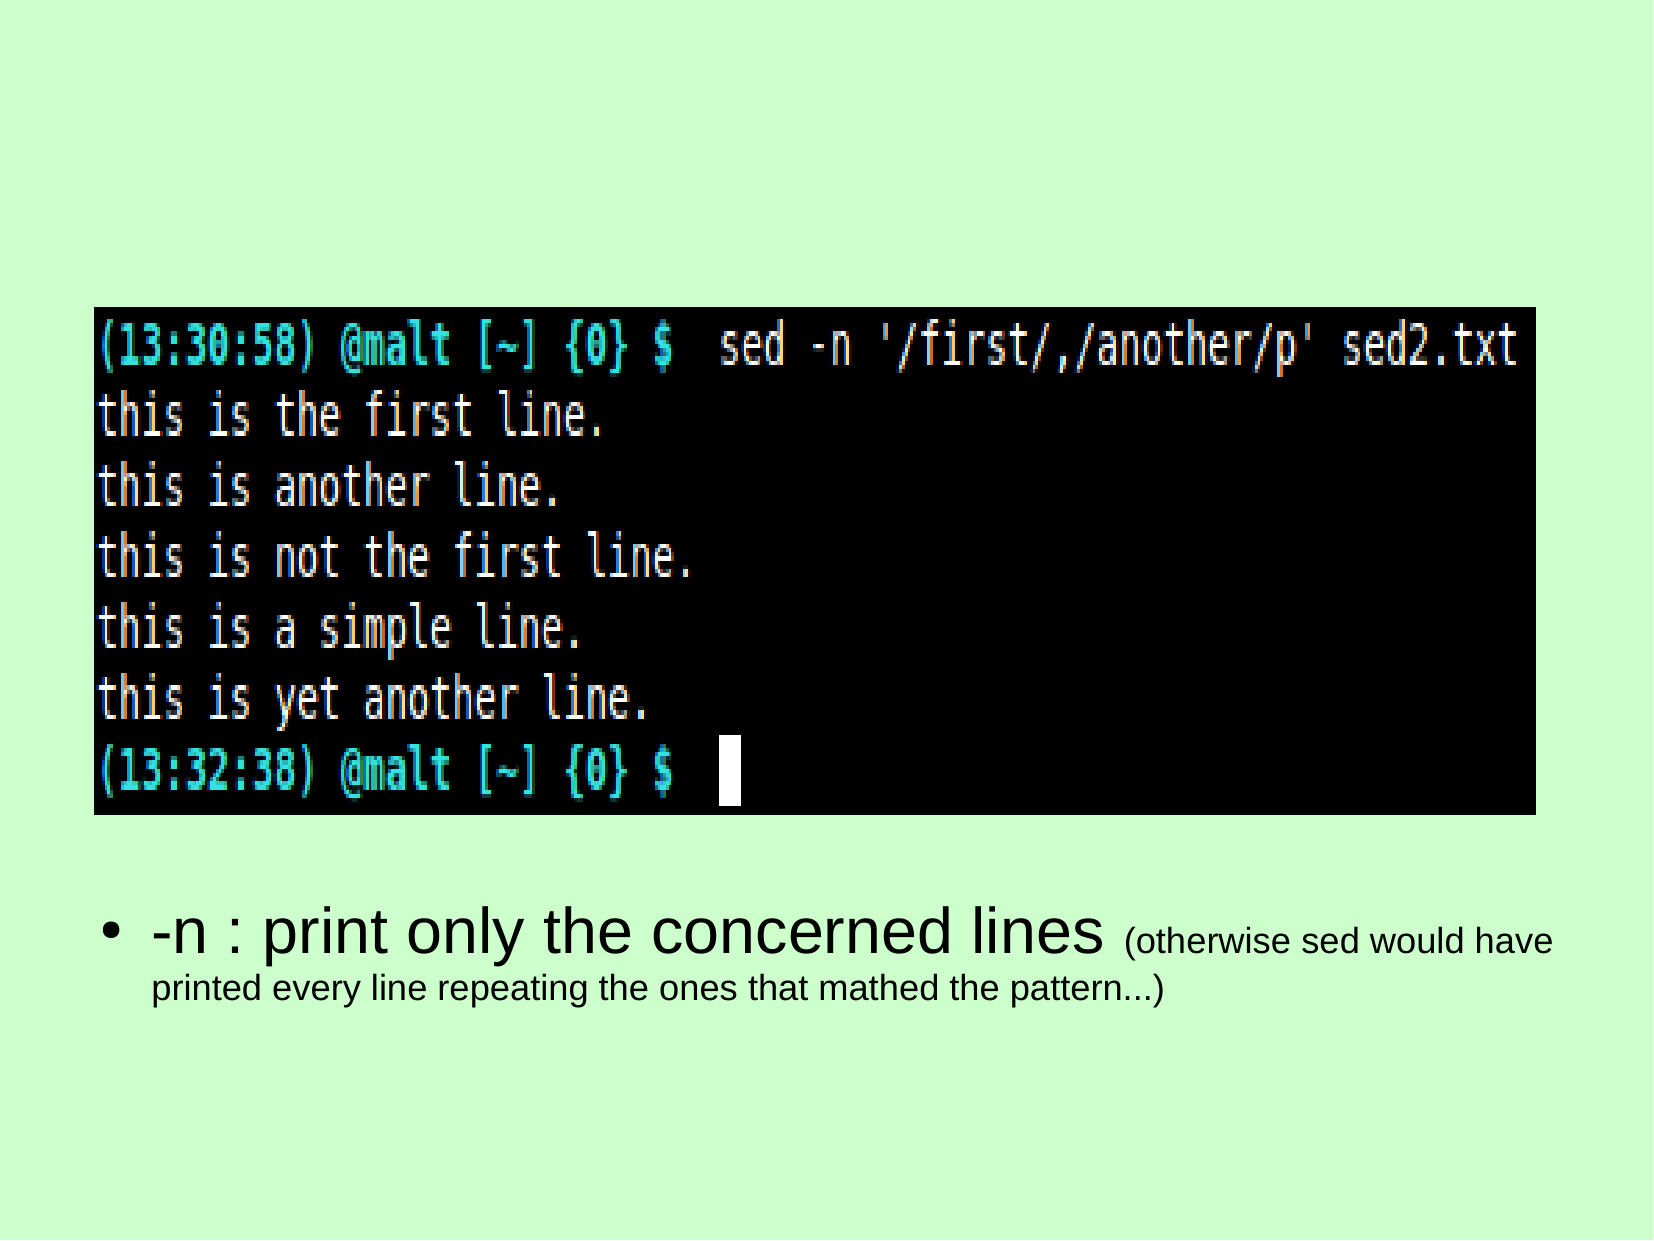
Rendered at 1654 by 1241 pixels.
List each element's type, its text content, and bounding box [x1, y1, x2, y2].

list -n : print only the concerned lines (otherwise sed would have printed every line repeating the ones that mathed the pattern...) [82, 290, 1571, 1010]
picture [94, 307, 1536, 815]
